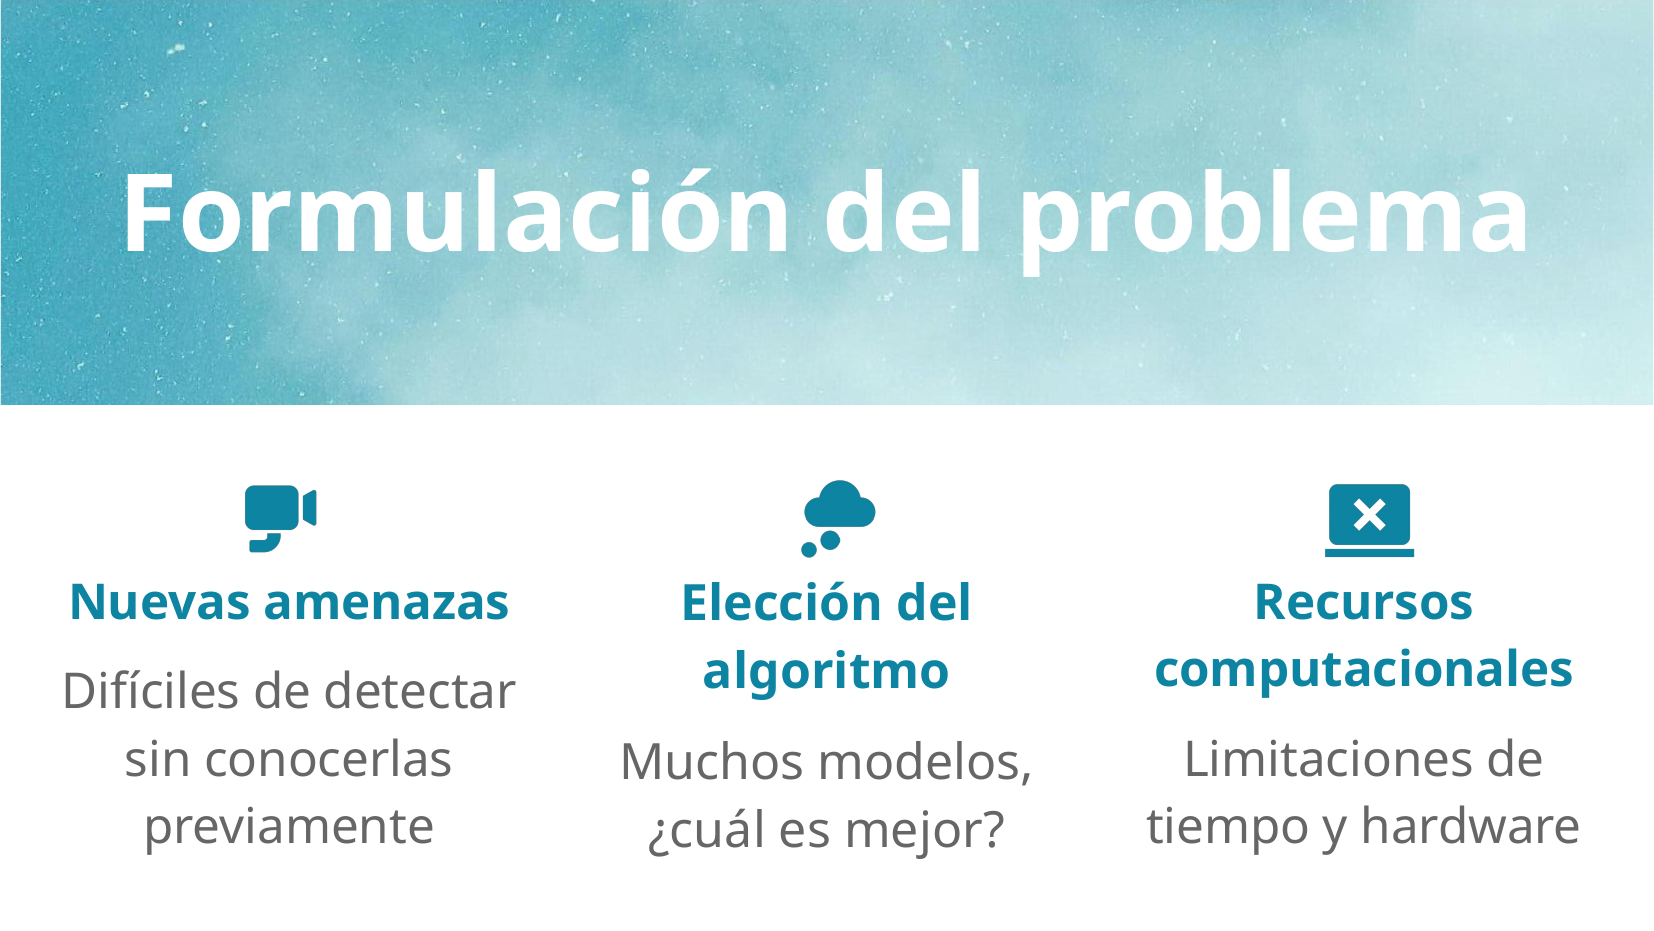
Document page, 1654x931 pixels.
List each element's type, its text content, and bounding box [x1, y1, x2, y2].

picture [2, 1, 1653, 405]
picture [793, 472, 886, 565]
list Nuevas amenazas Difíciles de detectar sin conocerlas previamente [41, 566, 538, 863]
picture [236, 472, 325, 562]
title Formulación del problema [82, 118, 1571, 302]
list Elección del algoritmo Muchos modelos, ¿cuál es mejor? [578, 566, 1075, 863]
picture [1321, 472, 1418, 569]
list Recursos computacionales Limitaciones de tiempo y hardware [1116, 566, 1613, 863]
